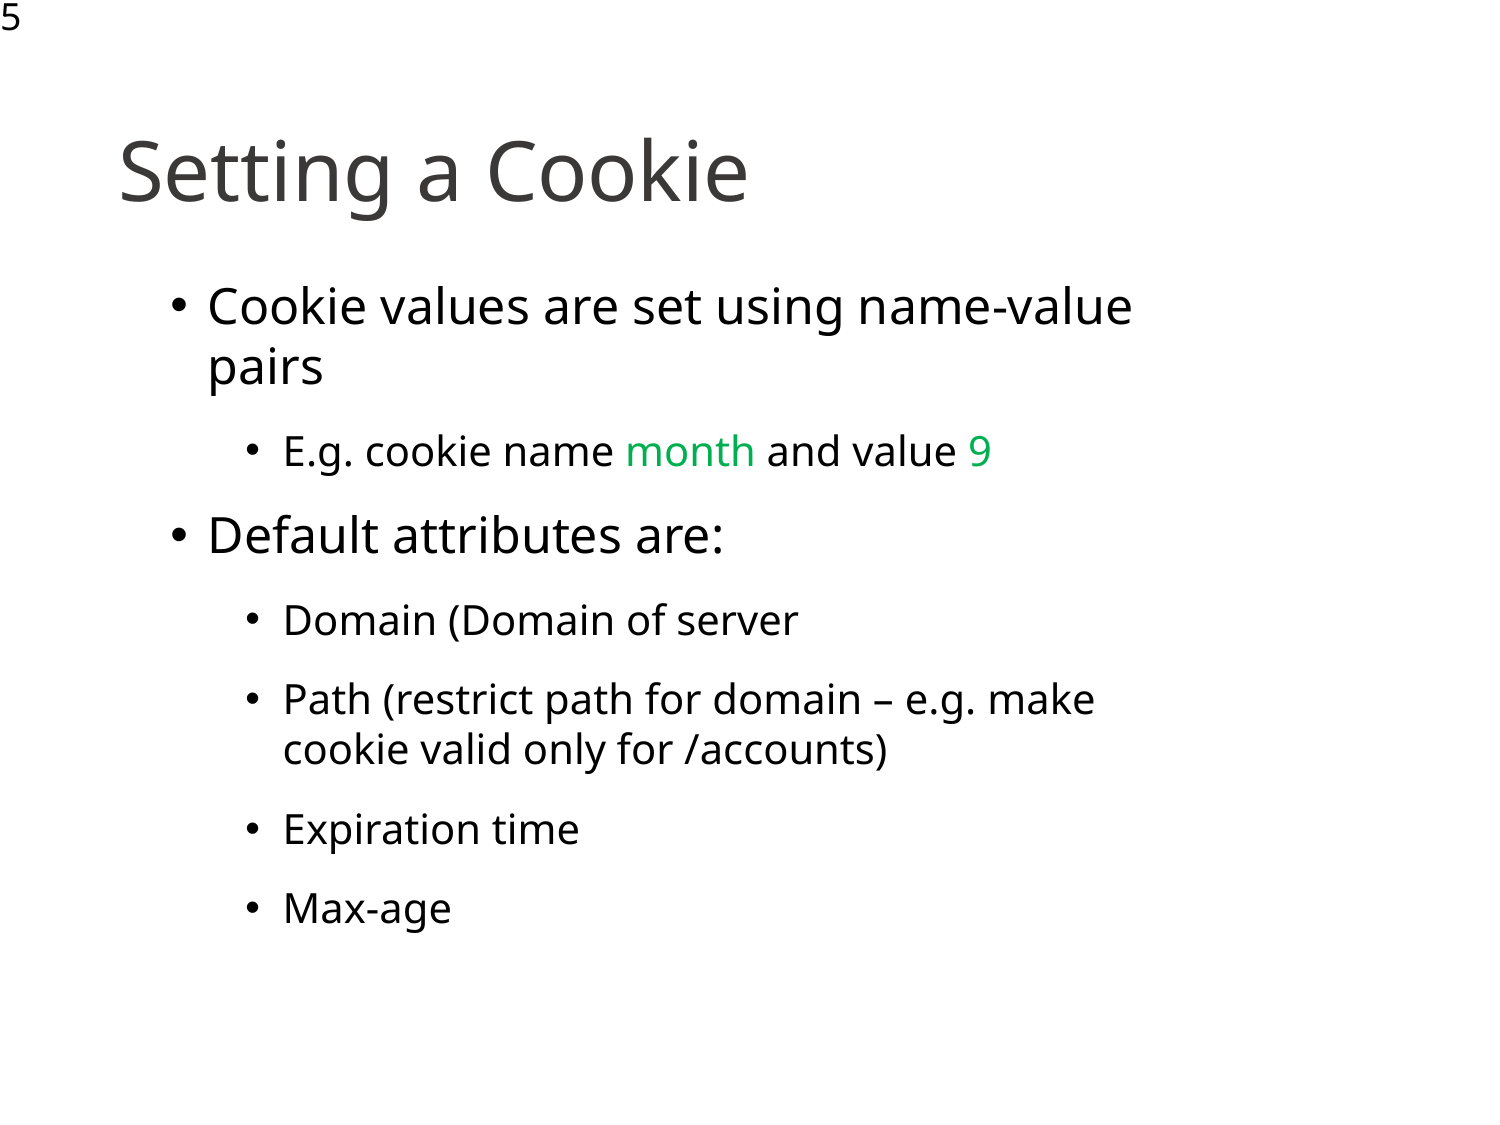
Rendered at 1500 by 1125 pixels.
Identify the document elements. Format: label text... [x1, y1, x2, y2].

list Cookie values are set using name-value pairs E.g. cookie name month and value 9 Default attributes are: Domain (Domain of server Path (restrict path for domain – e.g. make cookie valid only for /accounts) Expiration time Max-age [155, 267, 1213, 1071]
title Setting a Cookie [103, 59, 1397, 278]
